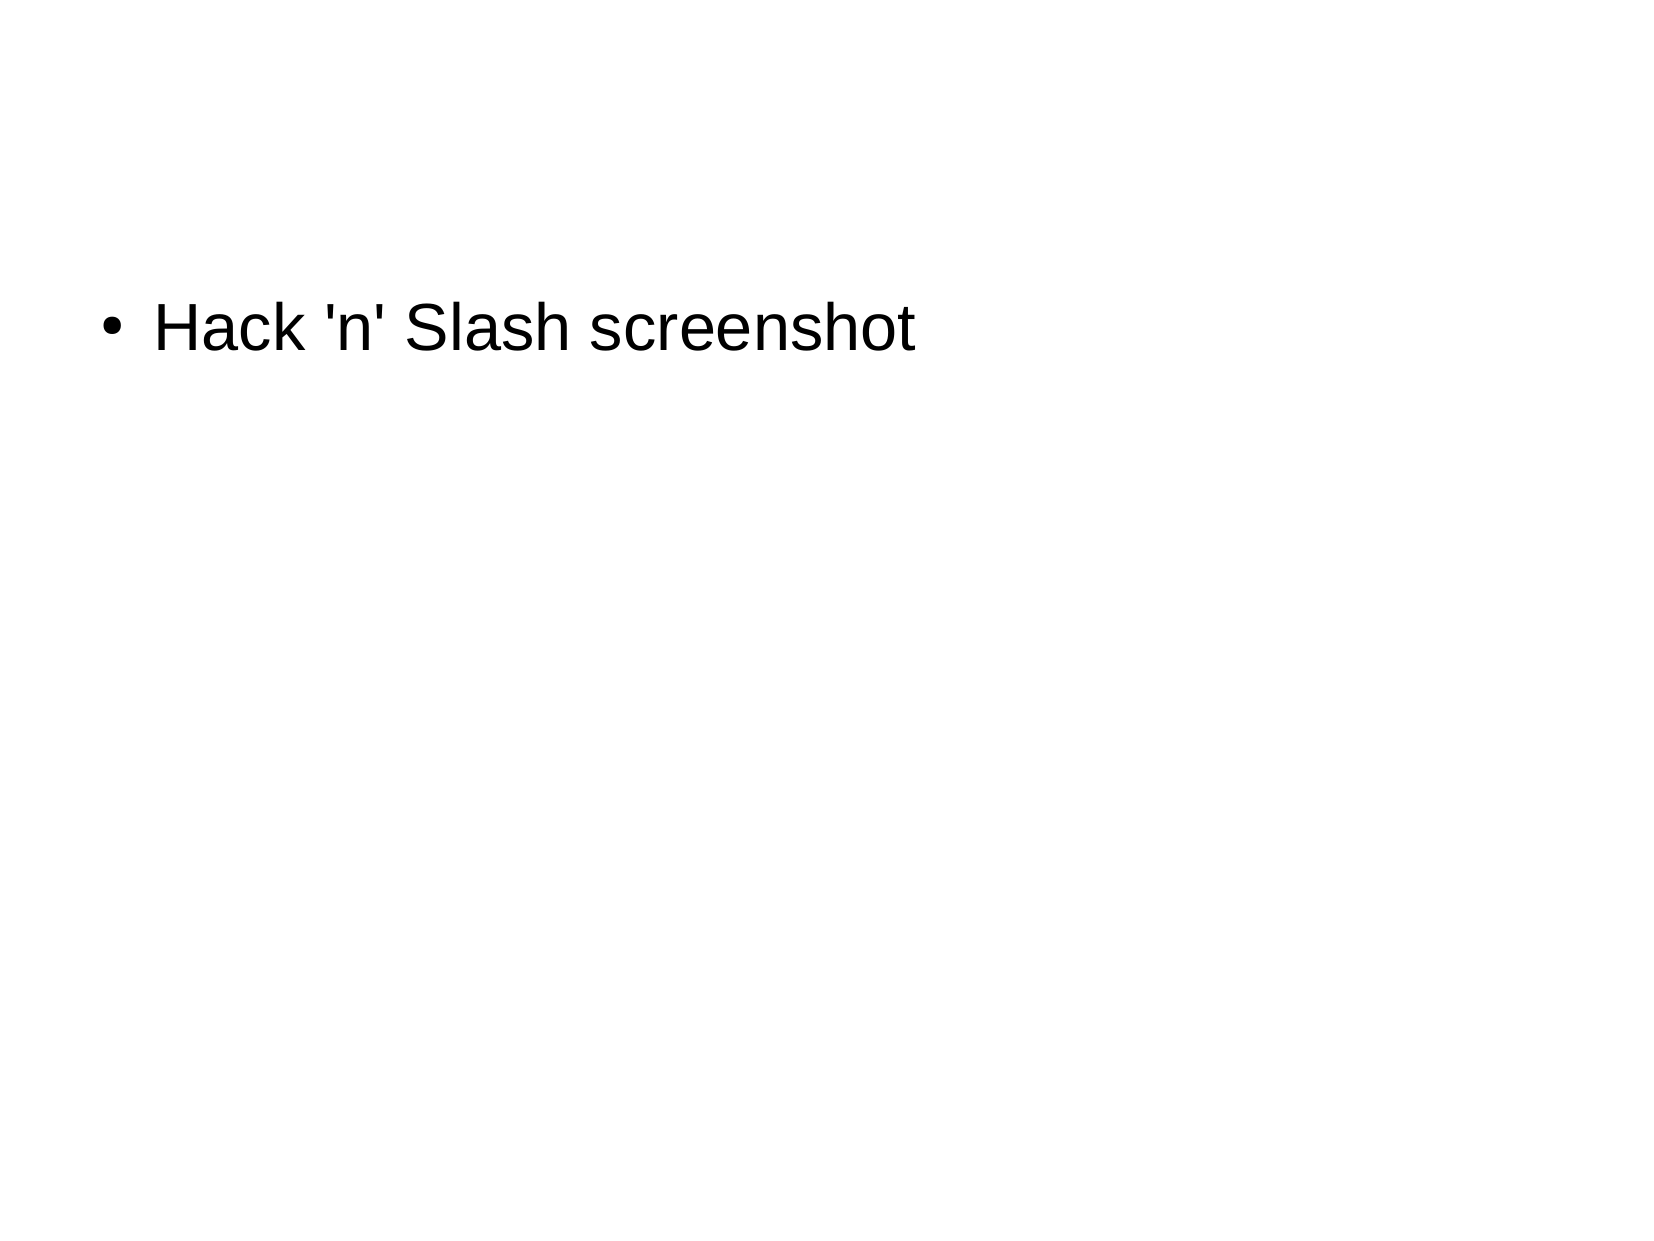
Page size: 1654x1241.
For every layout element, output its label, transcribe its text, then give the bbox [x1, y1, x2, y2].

list Hack 'n' Slash screenshot [82, 290, 1571, 1010]
